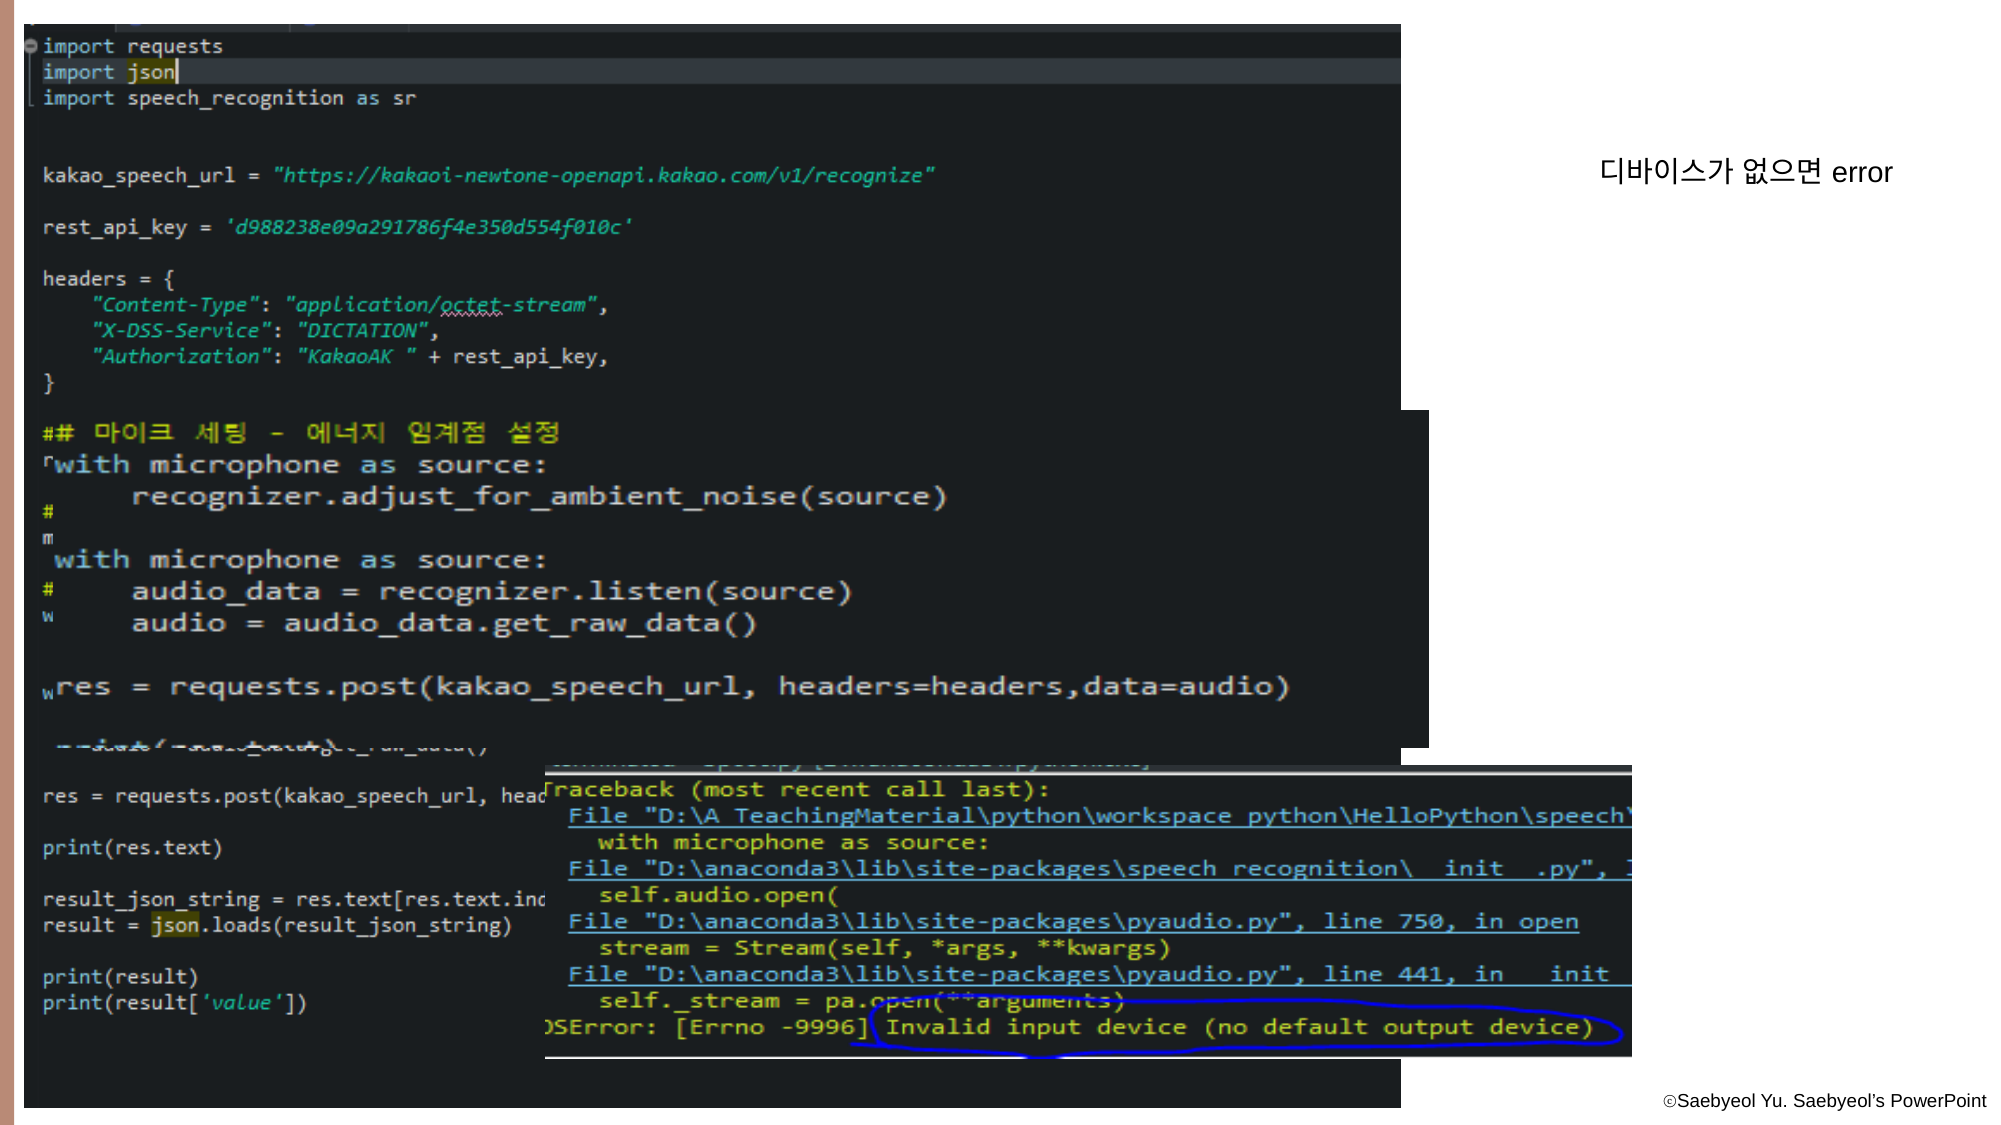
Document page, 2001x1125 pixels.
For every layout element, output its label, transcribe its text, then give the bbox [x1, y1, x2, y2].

picture [24, 24, 1632, 1108]
text_box [0, 0, 15, 1125]
text_box 디바이스가 없으면 error [1584, 138, 2000, 204]
